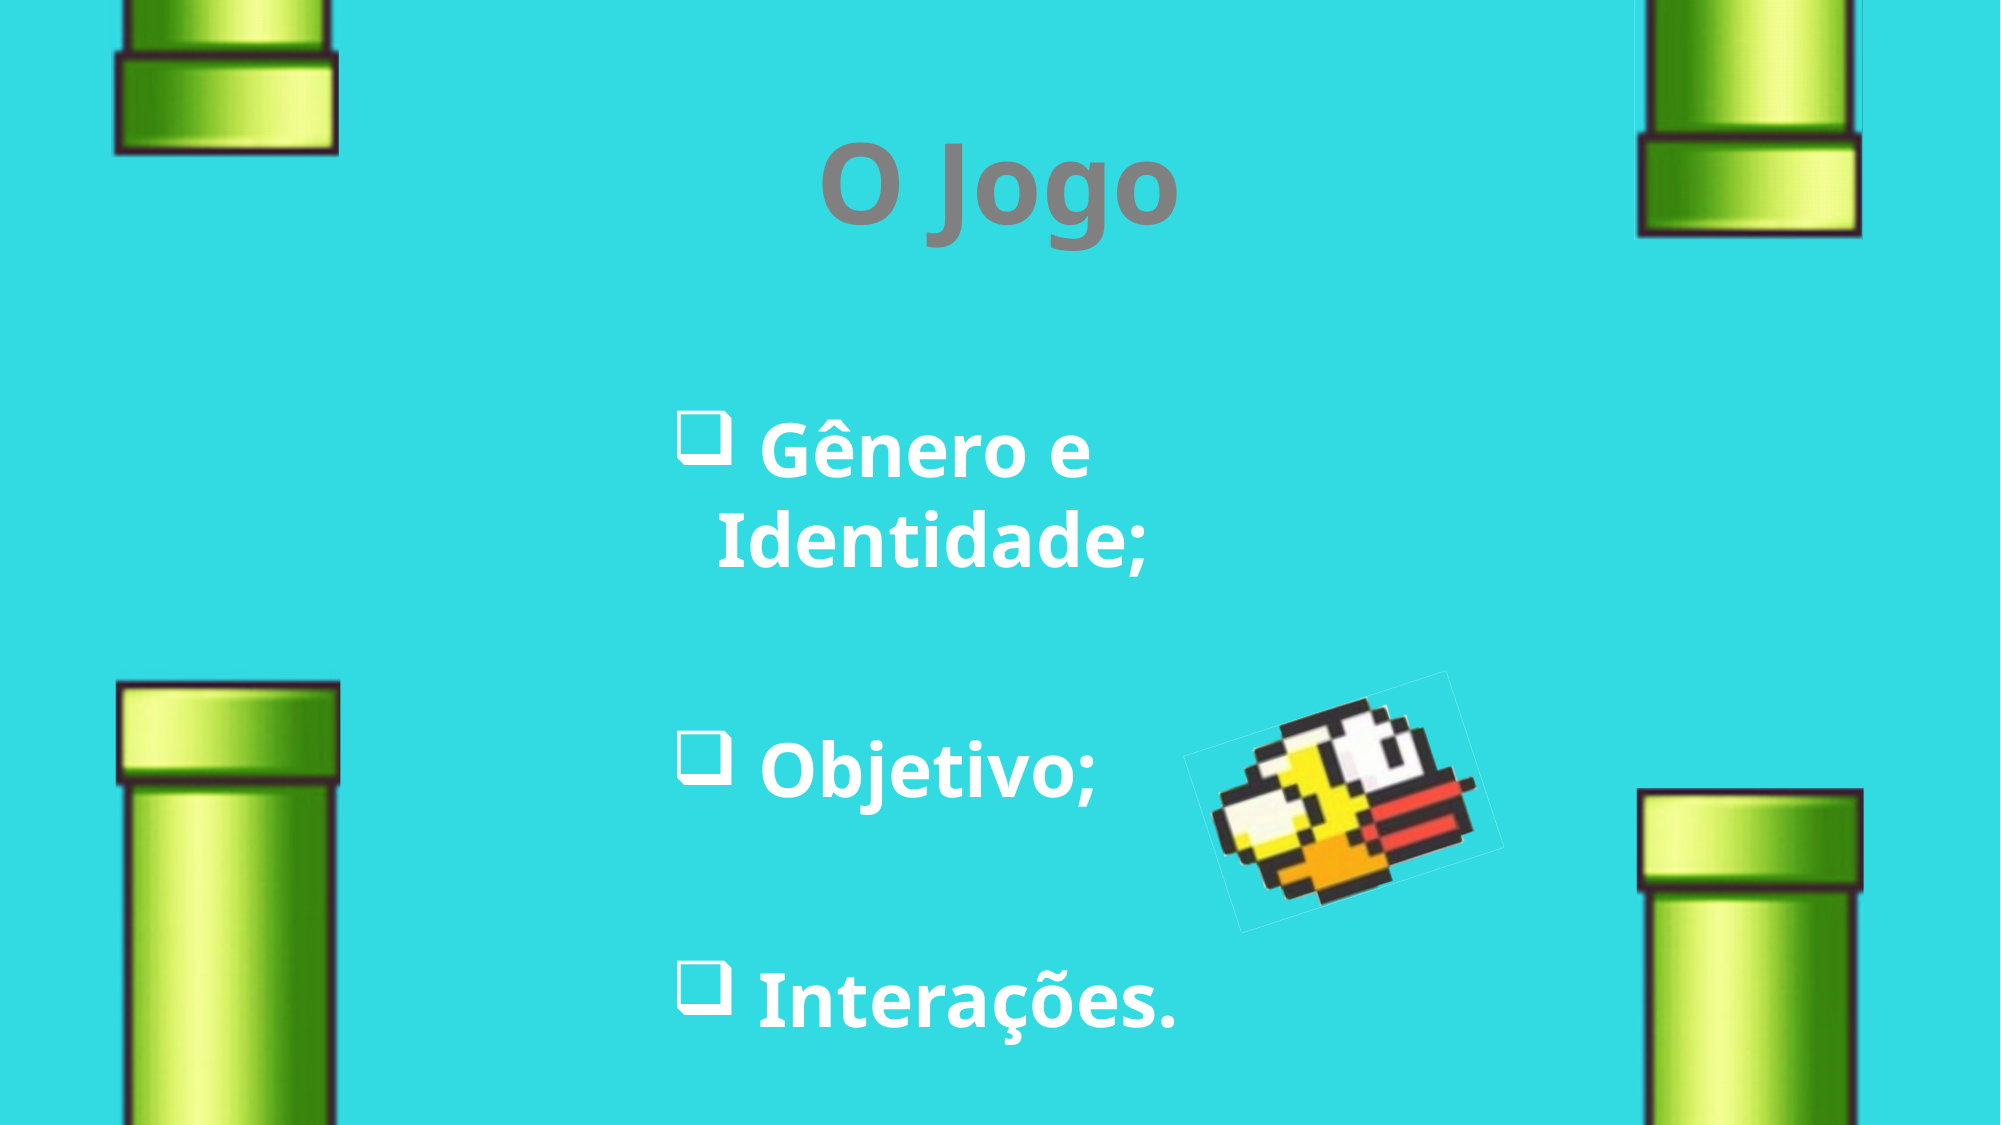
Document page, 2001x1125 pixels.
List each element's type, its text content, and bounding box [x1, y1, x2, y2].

text_box Gênero e Identidade; Objetivo; Interações. [656, 395, 1344, 1050]
text_box O Jogo [801, 104, 1199, 255]
picture [0, 0, 2000, 1125]
